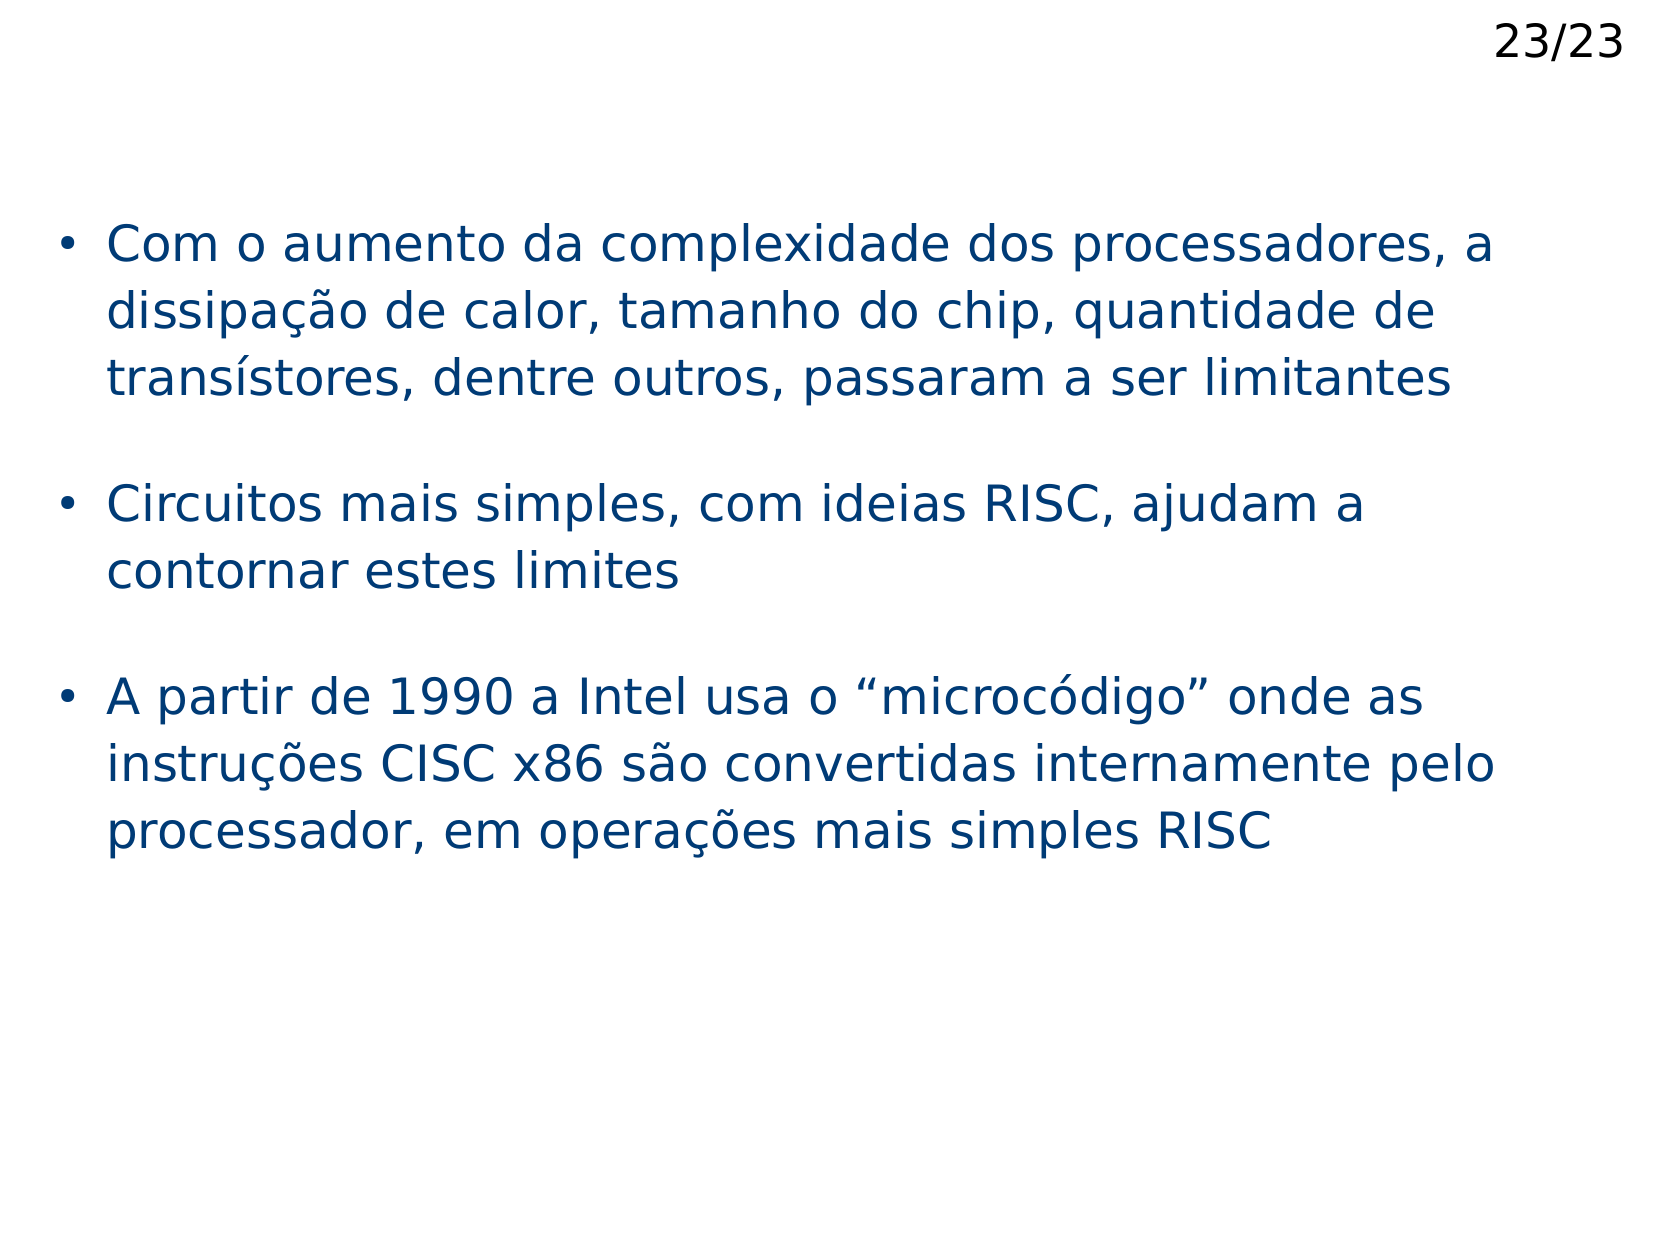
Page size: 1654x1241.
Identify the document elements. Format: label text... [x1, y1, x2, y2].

list Com o aumento da complexidade dos processadores, a dissipação de calor, tamanho do chip, quantidade de transístores, dentre outros, passaram a ser limitantes Circuitos mais simples, com ideias RISC, ajudam a contornar estes limites A partir de 1990 a Intel usa o “microcódigo” onde as instruções CISC x86 são convertidas internamente pelo processador, em operações mais simples RISC [59, 206, 1625, 1211]
